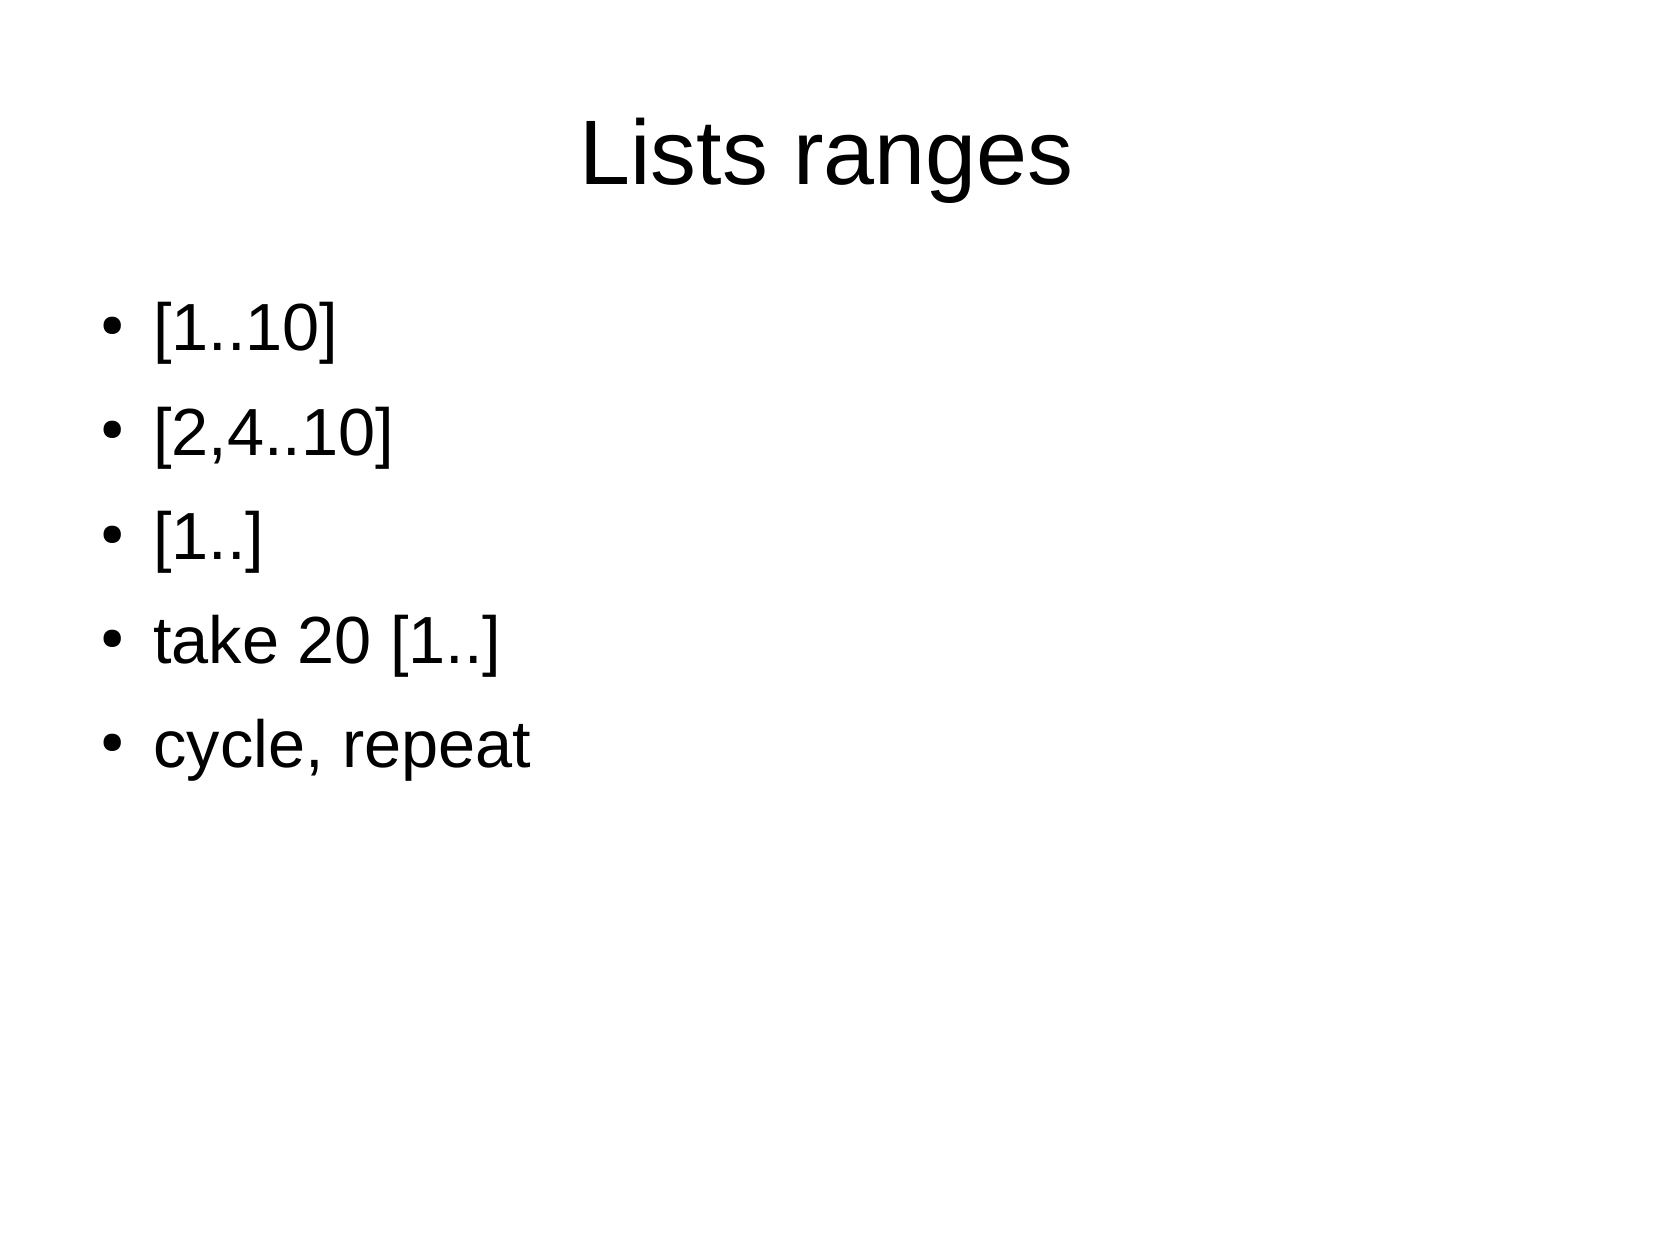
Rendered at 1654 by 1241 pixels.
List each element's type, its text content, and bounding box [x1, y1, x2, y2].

title Lists ranges [82, 56, 1571, 250]
list [1..10] [2,4..10] [1..] take 20 [1..] cycle, repeat [82, 290, 1571, 1094]
